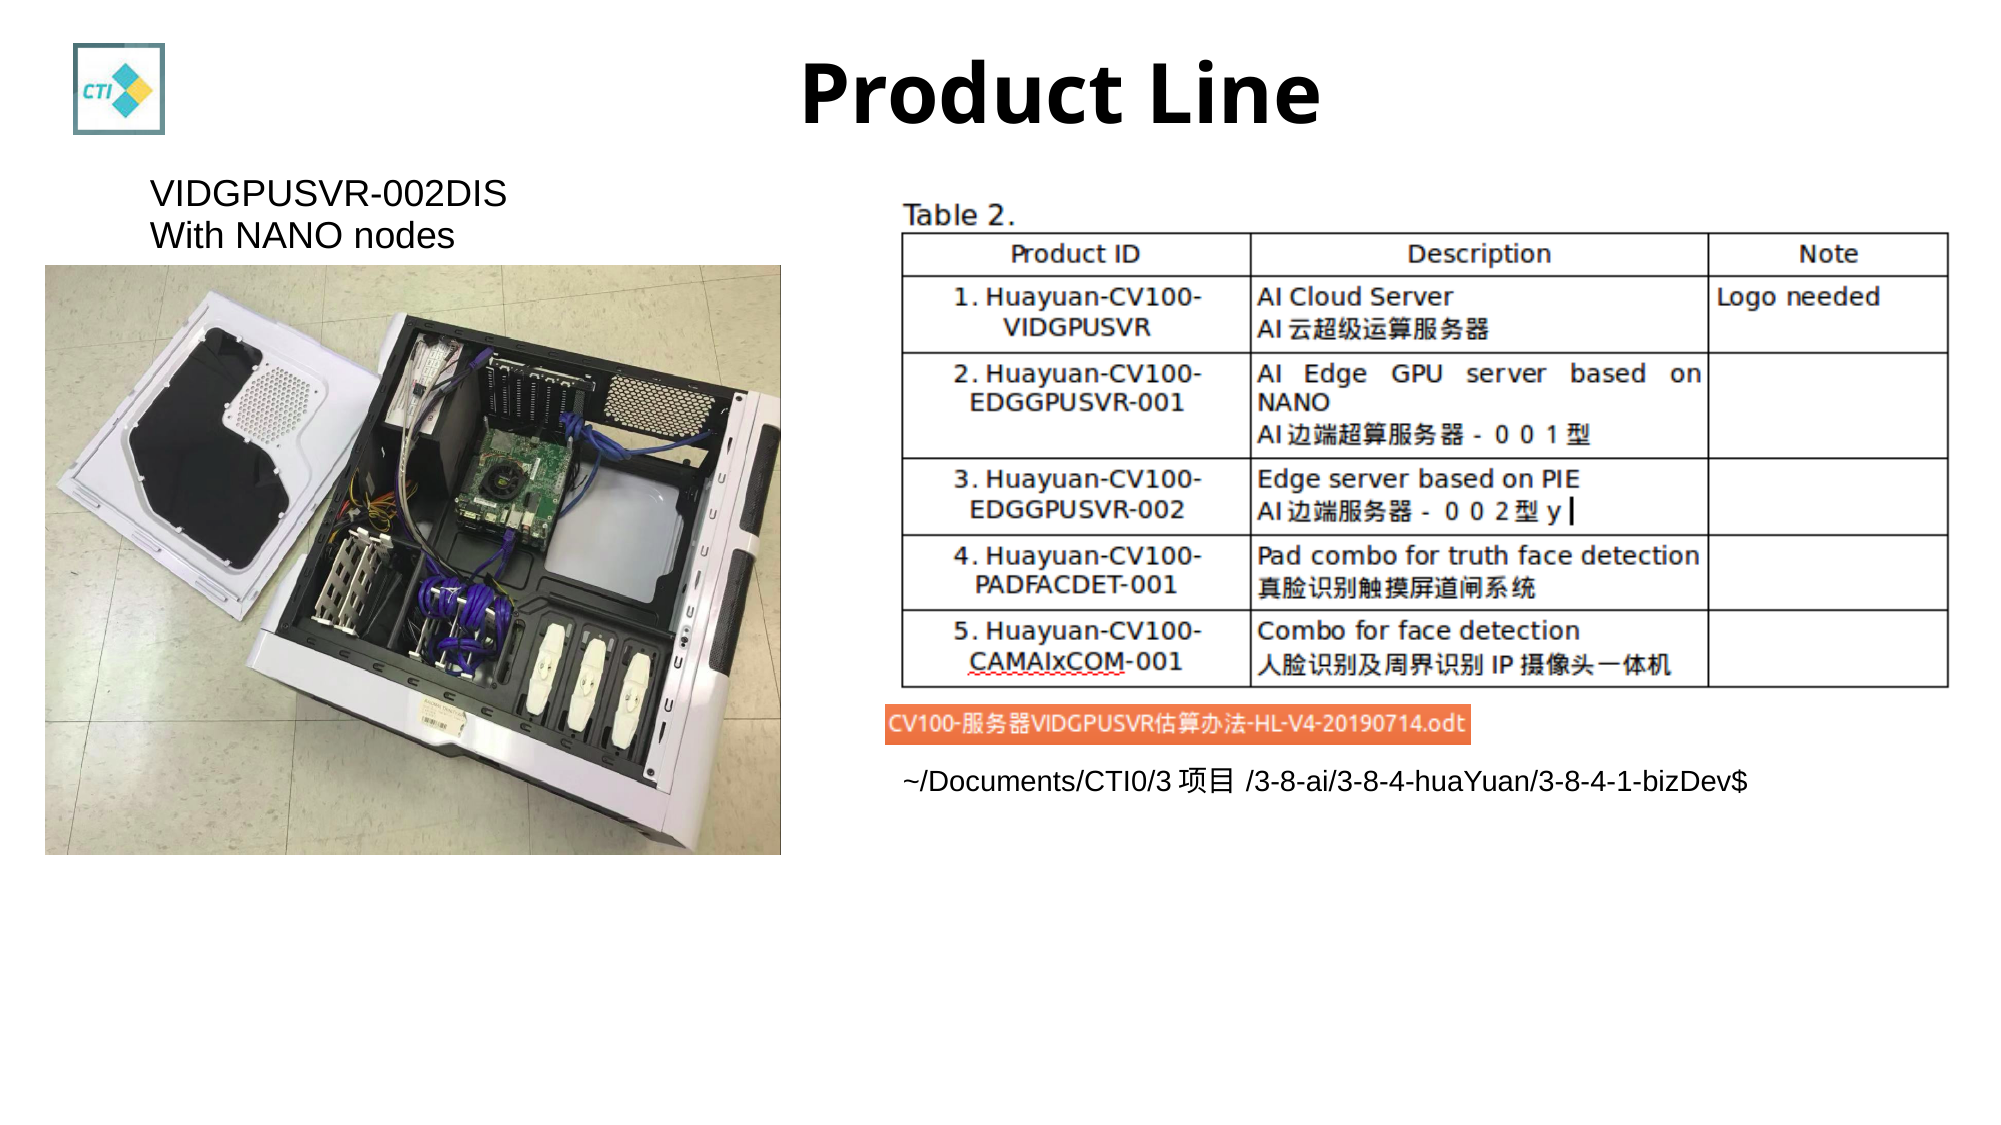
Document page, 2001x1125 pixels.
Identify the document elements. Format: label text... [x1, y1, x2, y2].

picture [45, 265, 781, 856]
picture [900, 197, 1951, 691]
title Product Line [300, 30, 1801, 148]
picture [885, 704, 1471, 745]
text_box ~/Documents/CTI0/3项目/3-8-ai/3-8-4-huaYuan/3-8-4-1-bizDev$ [888, 750, 1864, 857]
text_box VIDGPUSVR-002DIS With NANO nodes [135, 164, 631, 264]
picture [73, 43, 165, 135]
